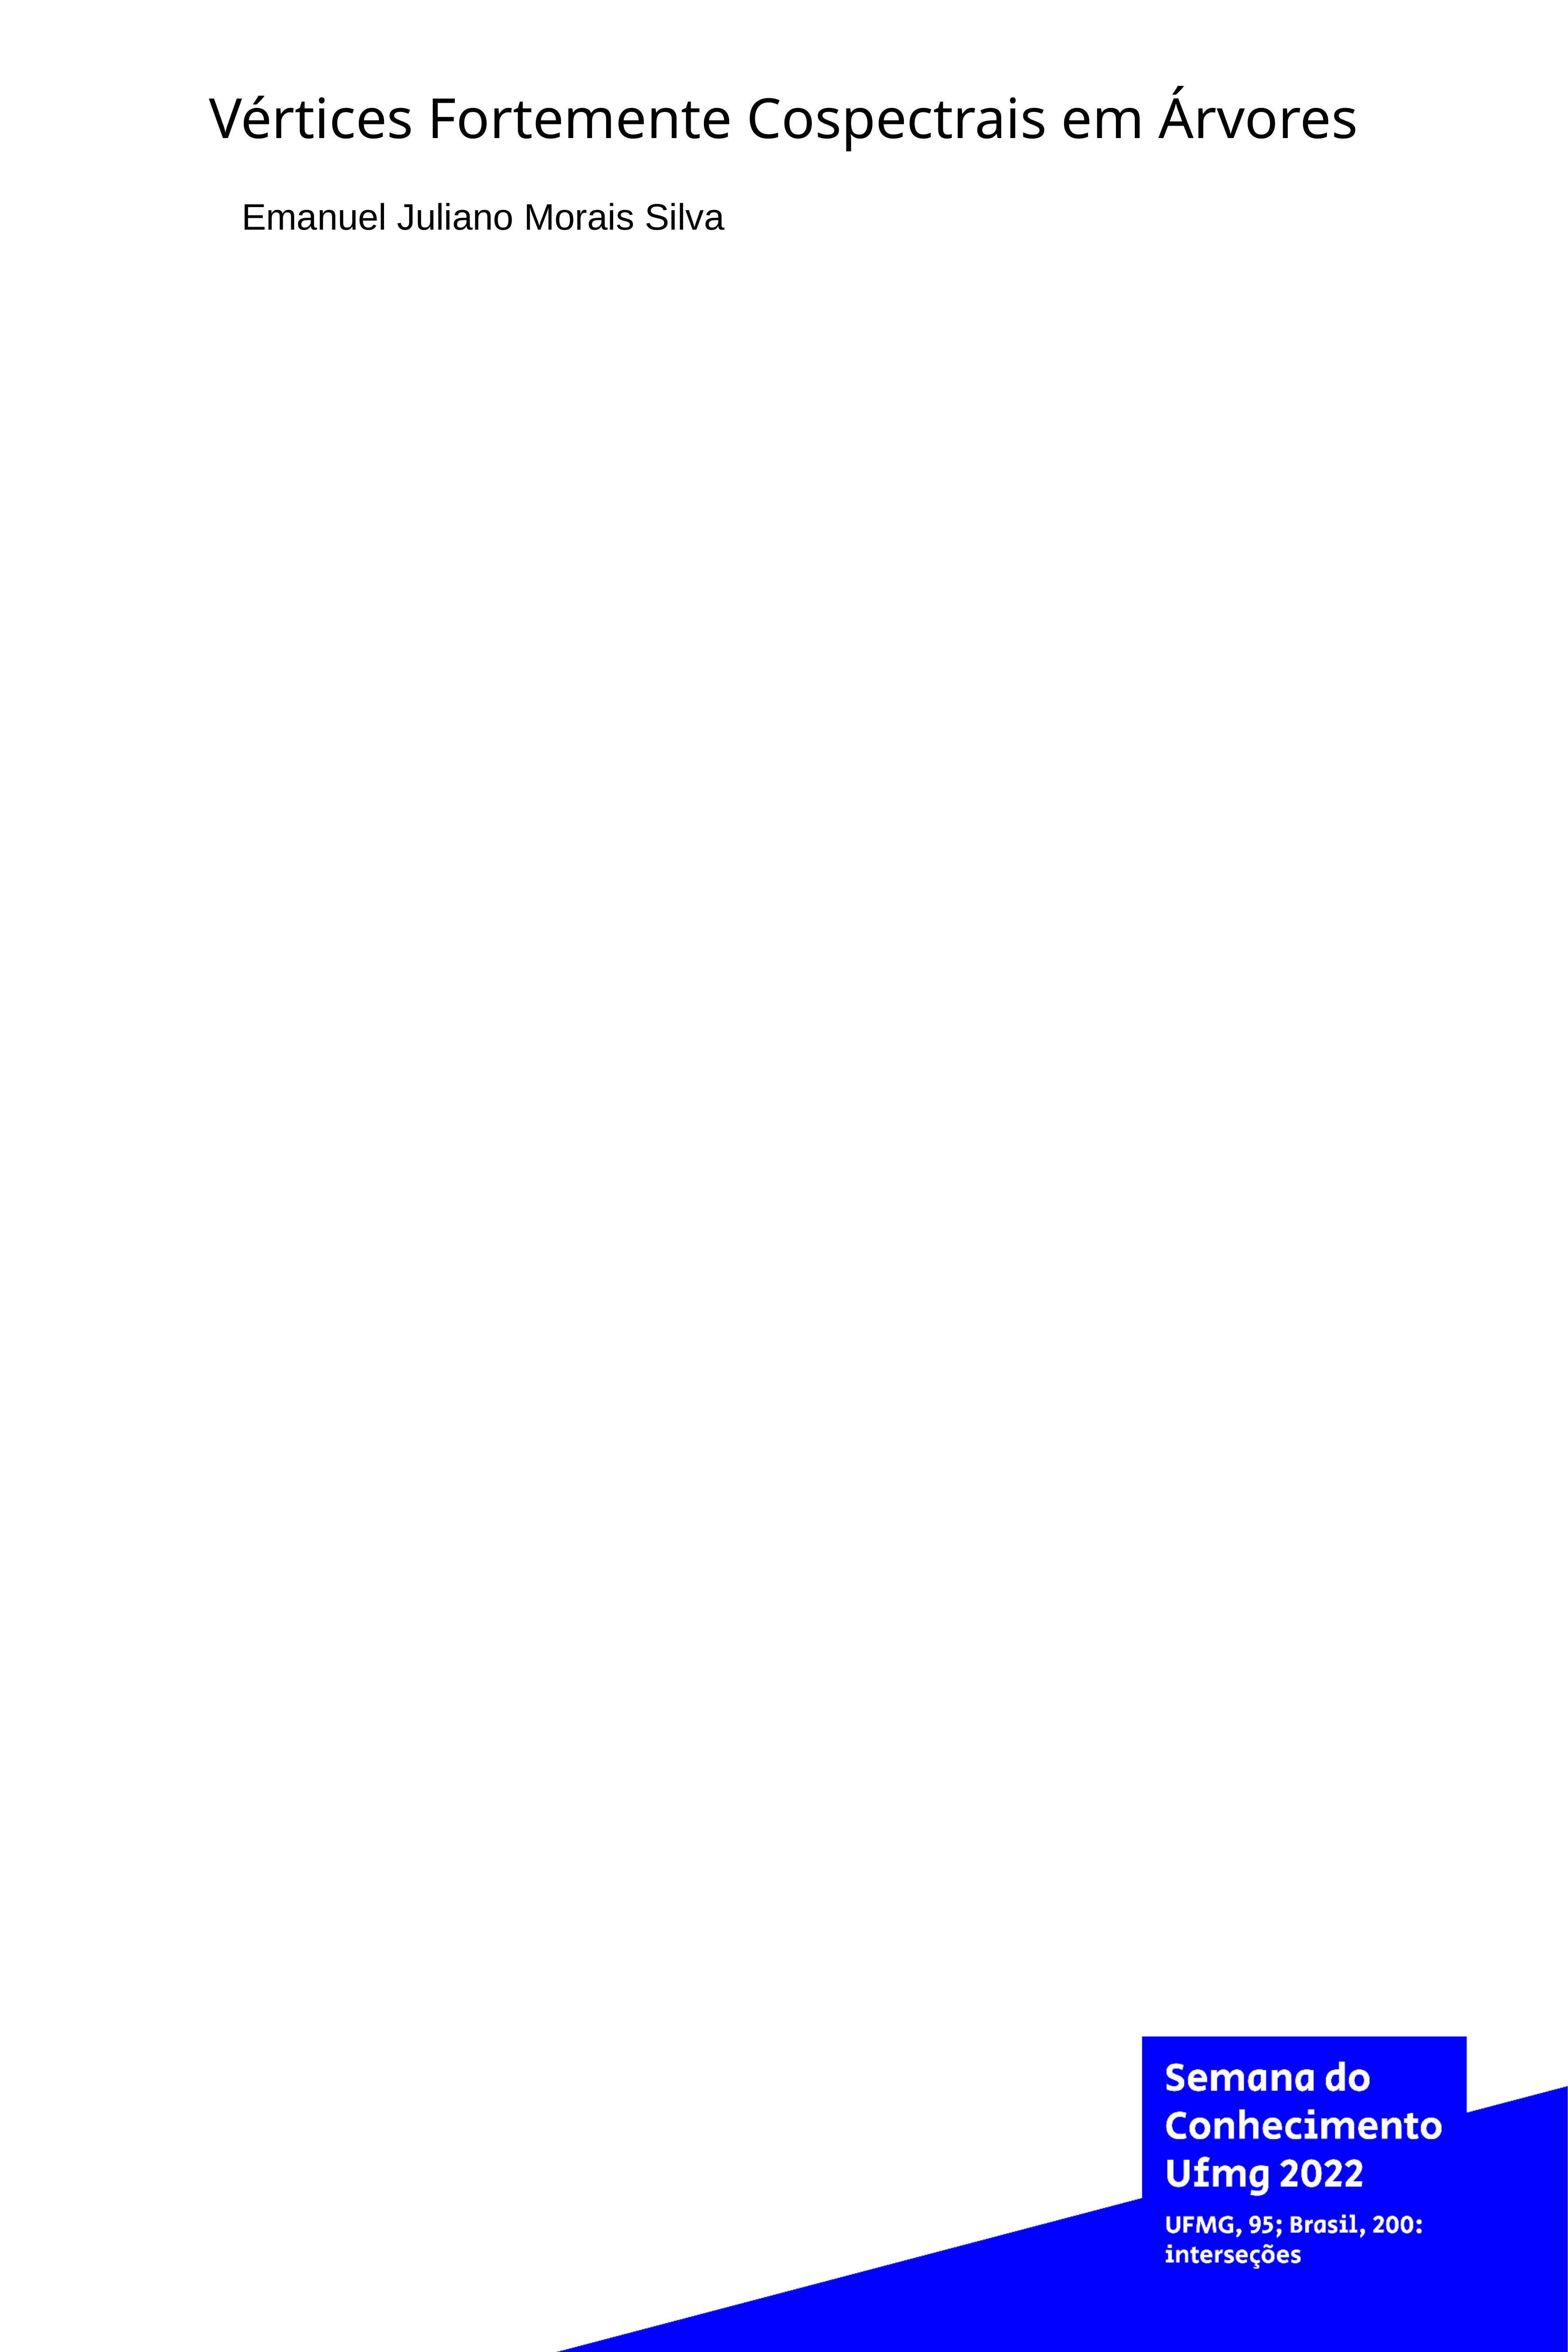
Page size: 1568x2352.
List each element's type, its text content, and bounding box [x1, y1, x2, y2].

picture [3, 2036, 1568, 2352]
text_box Emanuel Juliano Morais Silva [235, 193, 1317, 319]
title Vértices Fortemente Cospectrais em Árvores [53, 58, 1514, 400]
